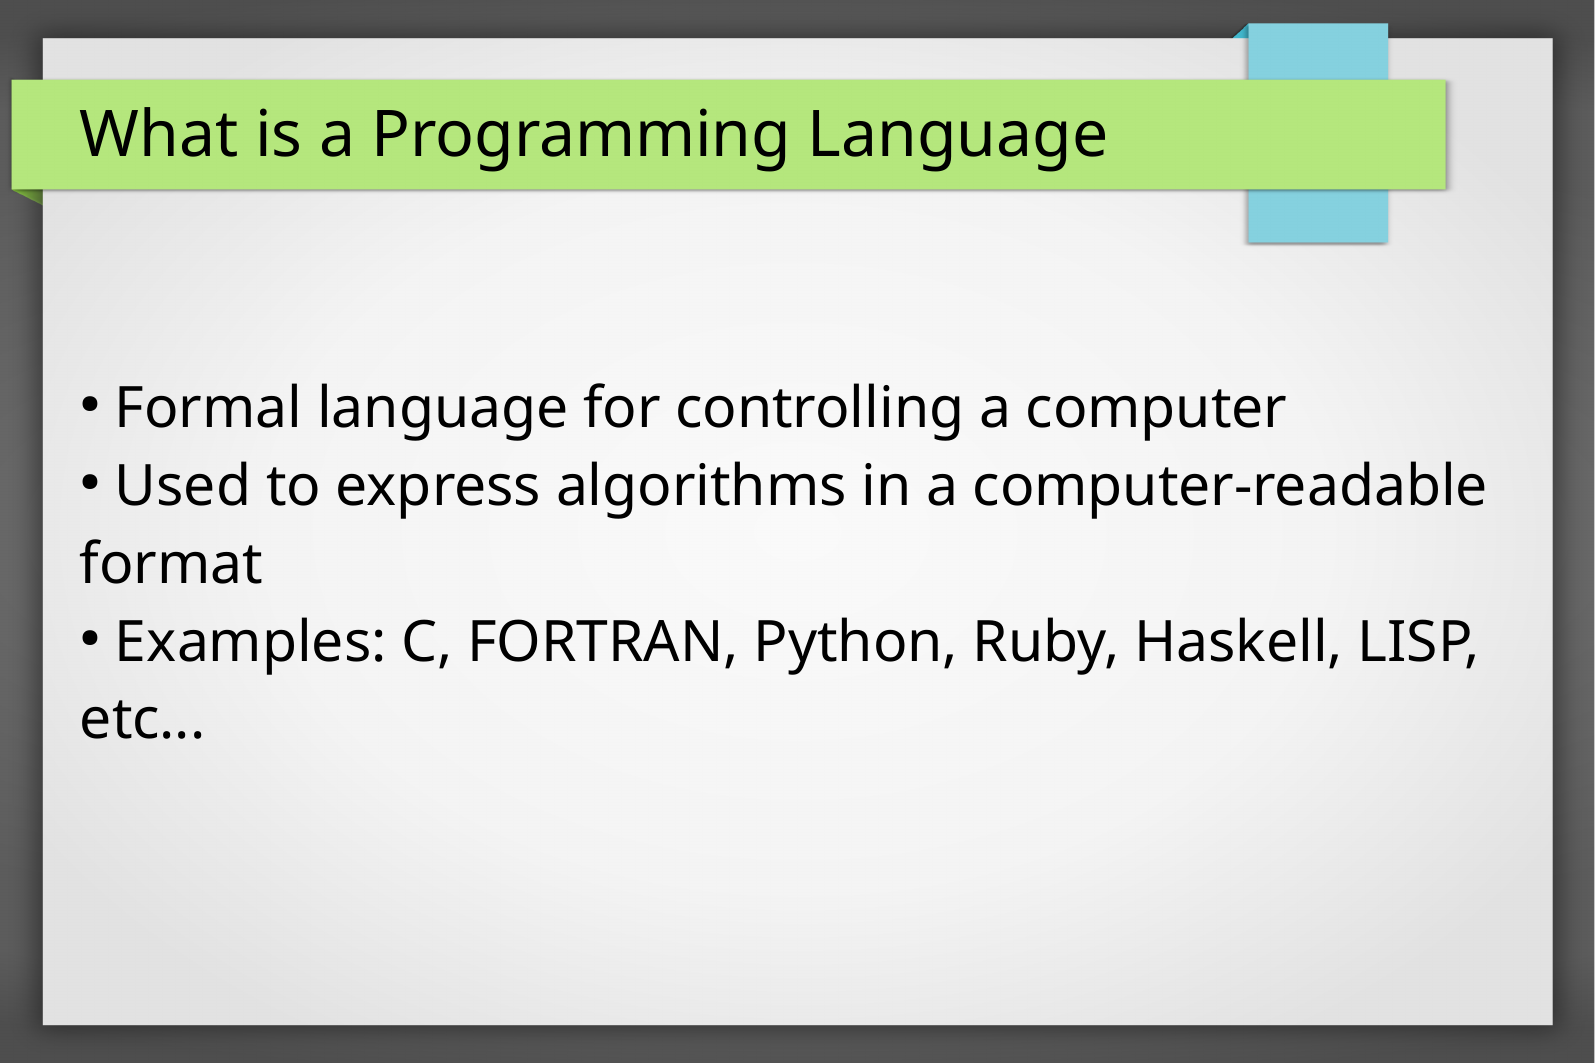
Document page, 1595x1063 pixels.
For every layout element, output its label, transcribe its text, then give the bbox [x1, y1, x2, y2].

subtitle Formal language for controlling a computer Used to express algorithms in a computer-readable format Examples: C, FORTRAN, Python, Ruby, Haskell, LISP, etc... [79, 253, 1515, 870]
picture [0, 0, 1595, 1063]
title What is a Programming Language [79, 78, 1219, 185]
